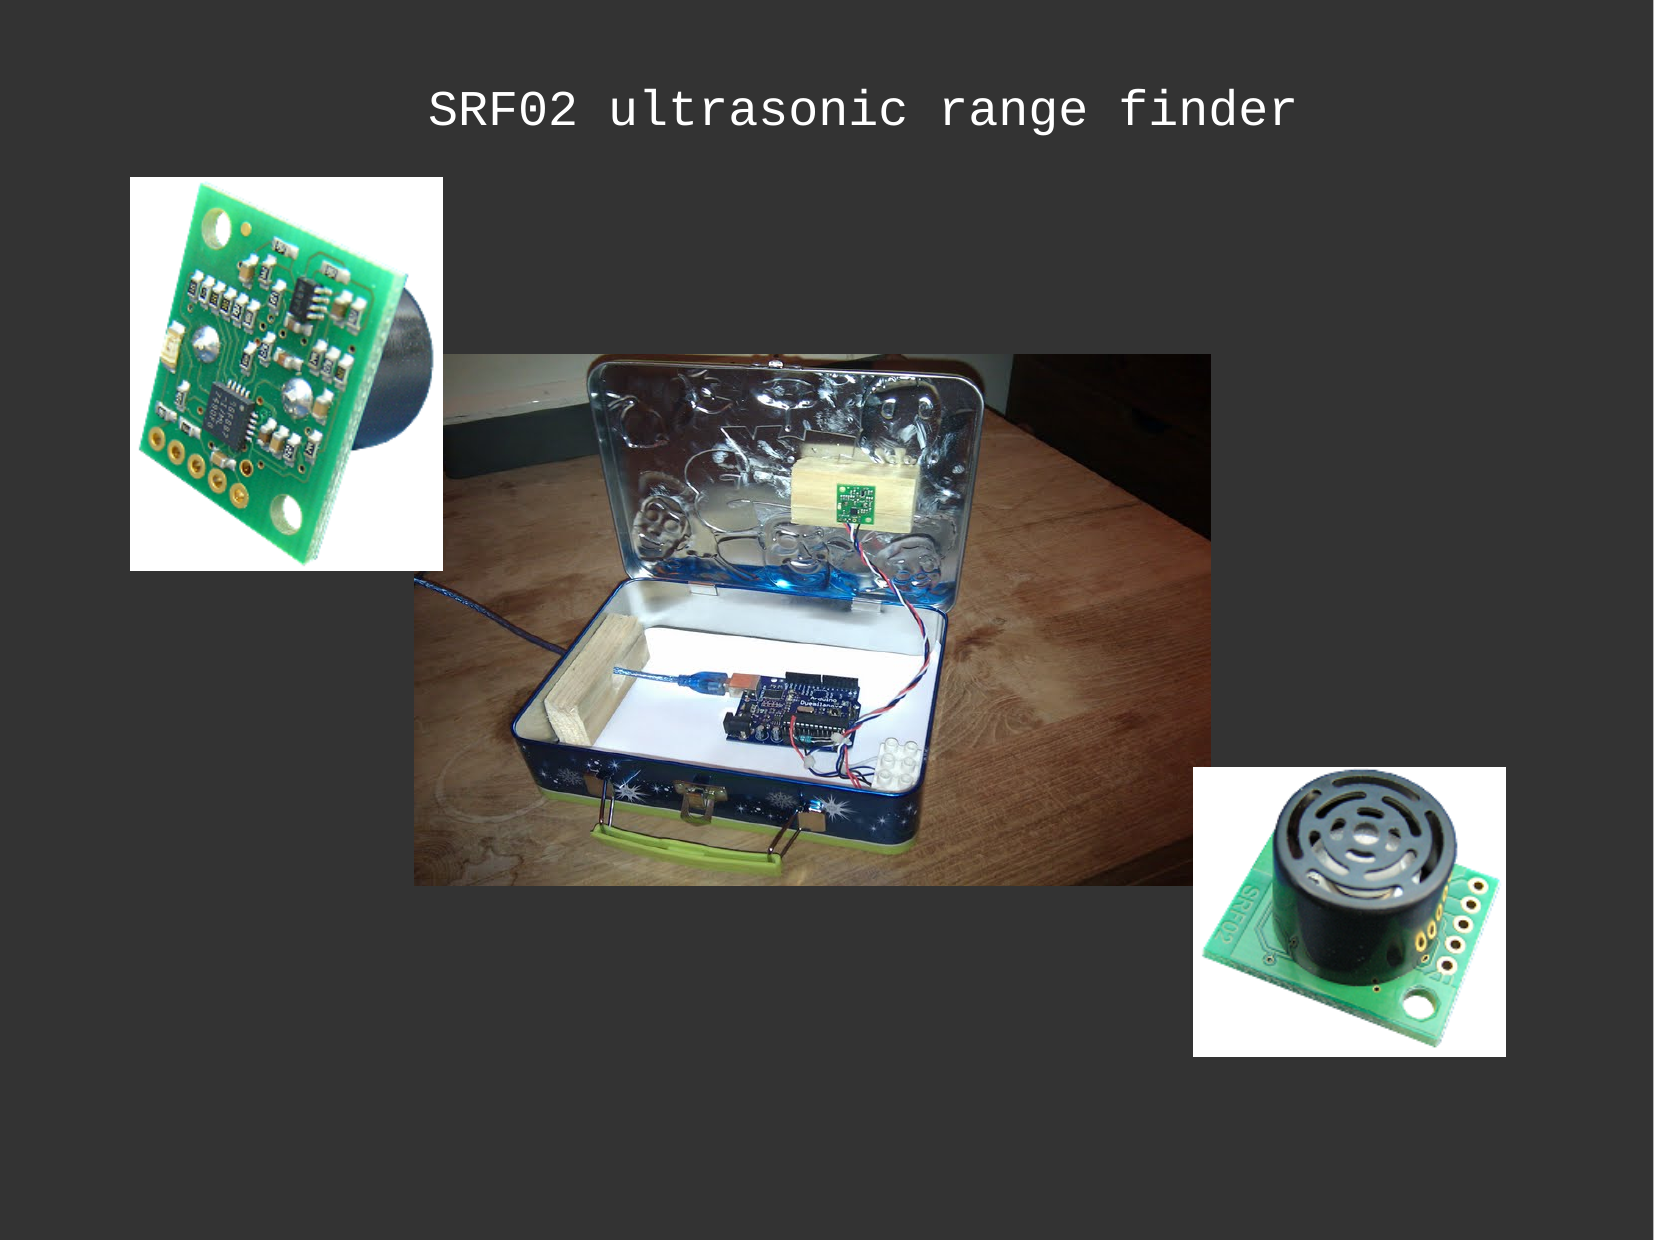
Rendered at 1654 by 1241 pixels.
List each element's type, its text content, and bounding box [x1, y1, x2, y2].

text_box SRF02 ultrasonic range finder [413, 76, 1314, 148]
picture [130, 177, 1506, 1057]
